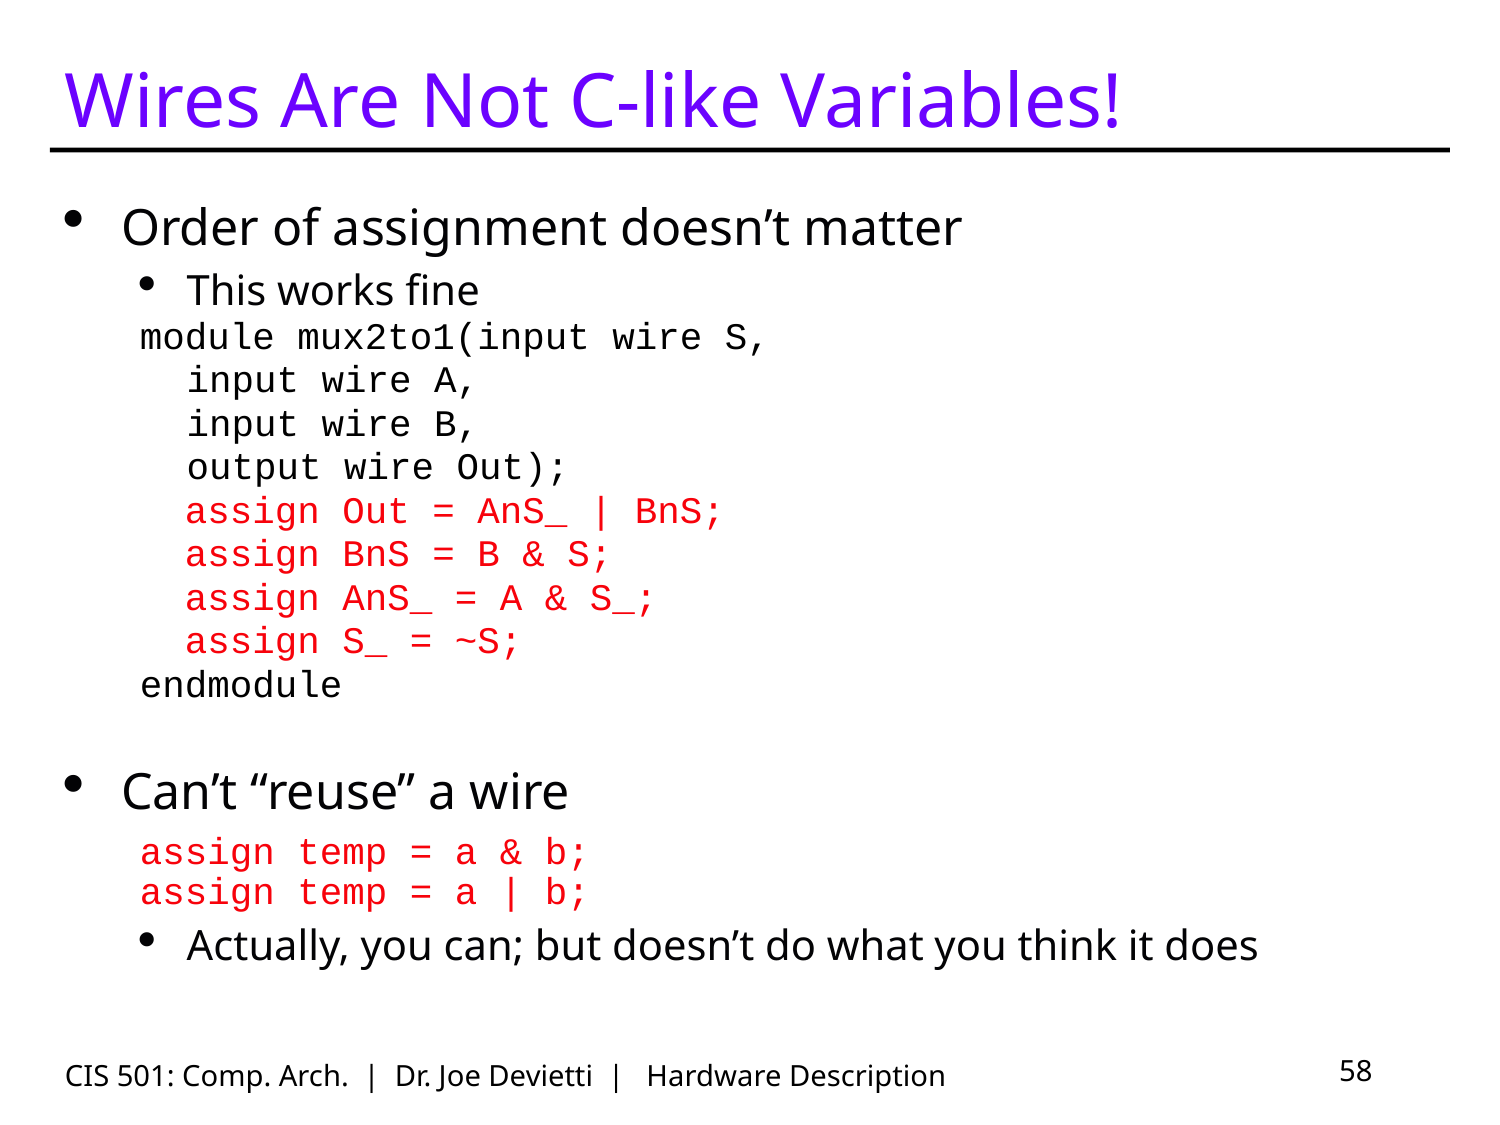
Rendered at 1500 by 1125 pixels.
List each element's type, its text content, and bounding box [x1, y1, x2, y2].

text_box Order of assignment doesn’t matter This works fine module mux2to1(input wire S, input wire A, input wire B, output wire Out); assign Out = AnS_ | BnS; assign BnS = B & S; assign AnS_ = A & S_; assign S_ = ~S; endmodule Can’t “reuse” a wire assign temp = a & b; assign temp = a | b; Actually, you can; but doesn’t do what you think it does [49, 187, 1450, 1025]
text_box <number> [1074, 1049, 1388, 1100]
text_box CIS 501: Comp. Arch. | Dr. Joe Devietti | Hardware Description [49, 1049, 988, 1100]
text_box Wires Are Not C-like Variables! [49, 37, 1375, 150]
